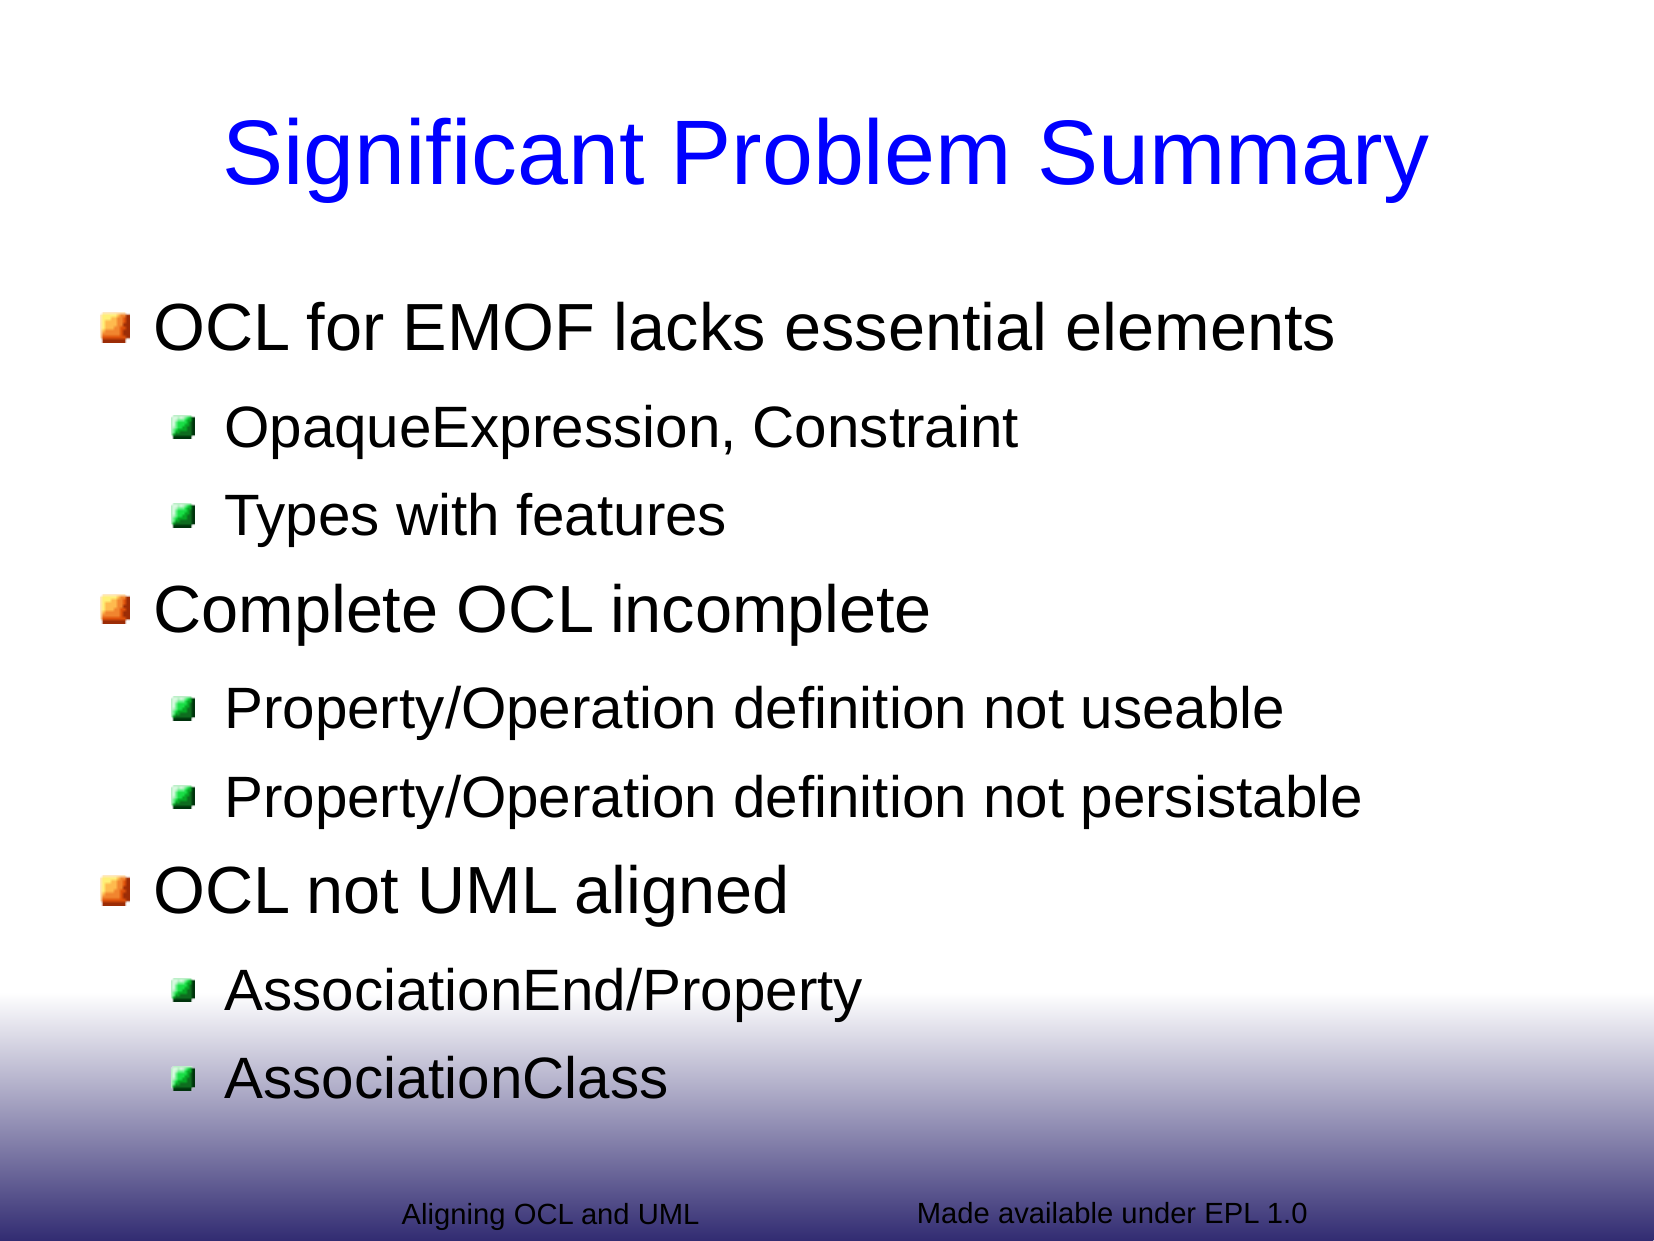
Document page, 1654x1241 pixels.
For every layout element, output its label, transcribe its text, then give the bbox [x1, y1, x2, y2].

title Significant Problem Summary [82, 49, 1571, 257]
list OCL for EMOF lacks essential elements OpaqueExpression, Constraint Types with features Complete OCL incomplete Property/Operation definition not useable Property/Operation definition not persistable OCL not UML aligned AssociationEnd/Property AssociationClass [82, 290, 1571, 1110]
